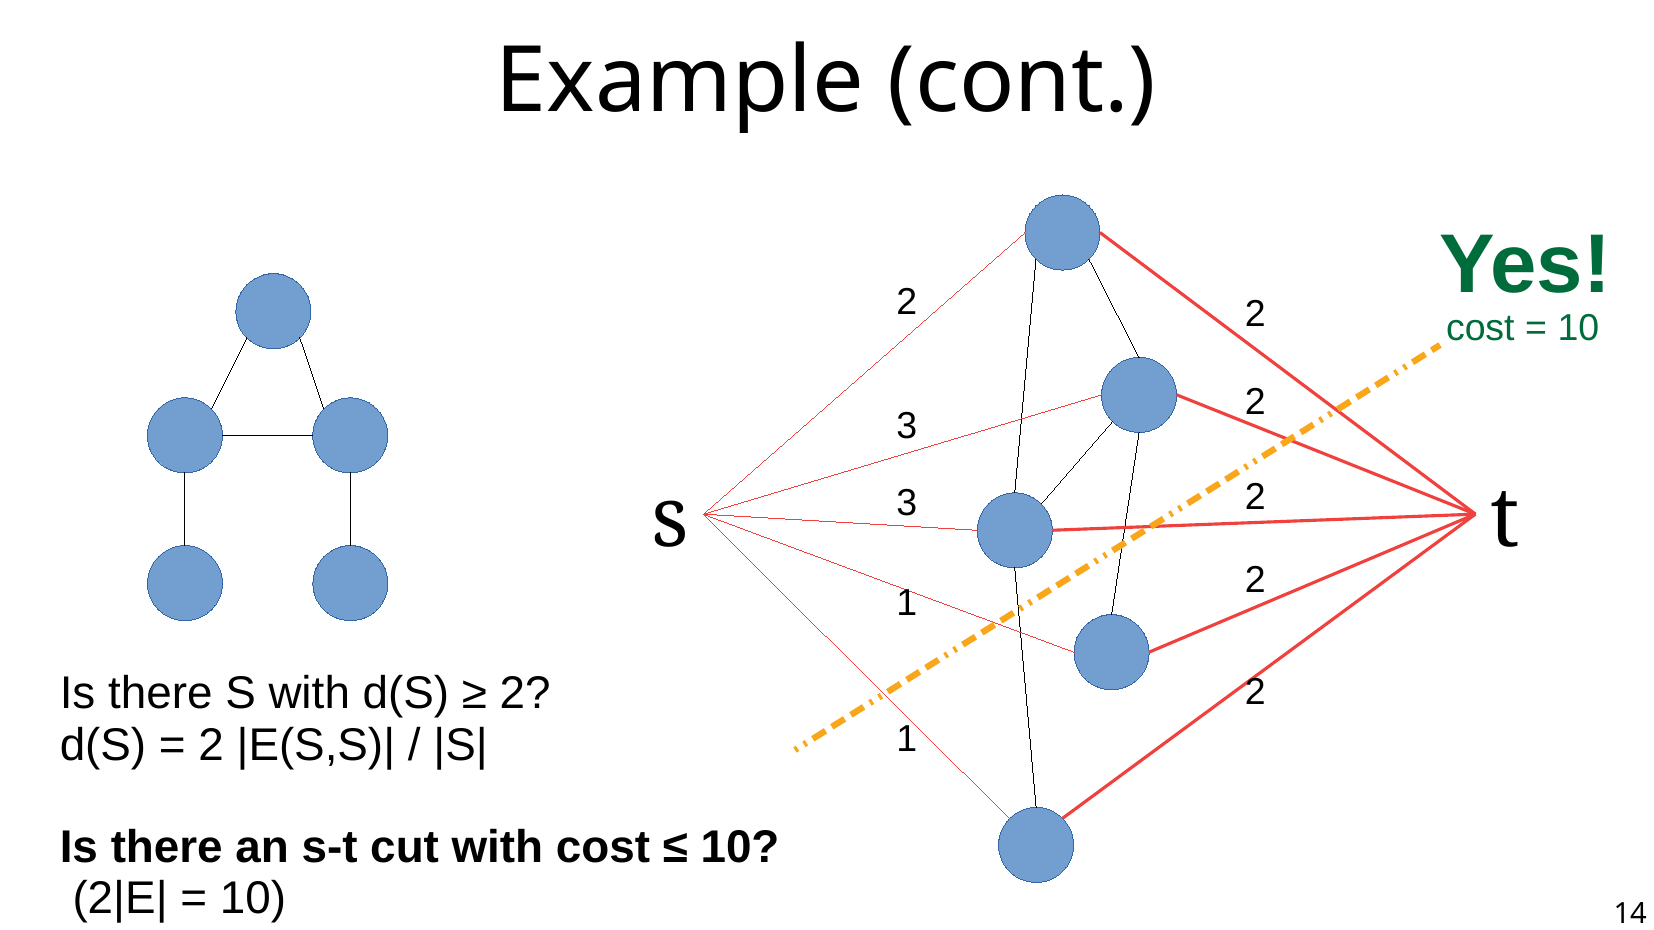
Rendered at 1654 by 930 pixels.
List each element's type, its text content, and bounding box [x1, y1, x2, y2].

text_box Yes! [1425, 209, 1636, 318]
text_box [312, 545, 388, 621]
text_box [1024, 194, 1100, 271]
text_box Is there S with d(S) ≥ 2? d(S) = 2 |E(S,S)| / |S| Is there an s-t cut with cost ≤ 10? (2|E| = 10) [45, 660, 811, 930]
text_box [312, 397, 388, 473]
text_box 2 [1230, 550, 1306, 608]
text_box 3 [881, 397, 957, 455]
text_box 2 [1230, 662, 1306, 720]
text_box 2 [1230, 284, 1306, 342]
title Example (cont.) [82, 1, 1571, 151]
text_box t [1475, 449, 1566, 549]
text_box 2 [881, 273, 957, 331]
text_box s [613, 449, 704, 549]
text_box [235, 273, 311, 349]
text_box [1074, 614, 1150, 690]
text_box 2 [1230, 468, 1306, 525]
text_box 3 [881, 473, 957, 531]
text_box 2 [1230, 373, 1306, 431]
text_box [998, 807, 1074, 883]
text_box [1101, 357, 1177, 433]
text_box 1 [881, 574, 957, 632]
text_box [147, 397, 223, 473]
text_box [147, 545, 223, 621]
text_box cost = 10 [1431, 318, 1615, 357]
text_box [977, 492, 1053, 568]
text_box 1 [881, 710, 957, 768]
